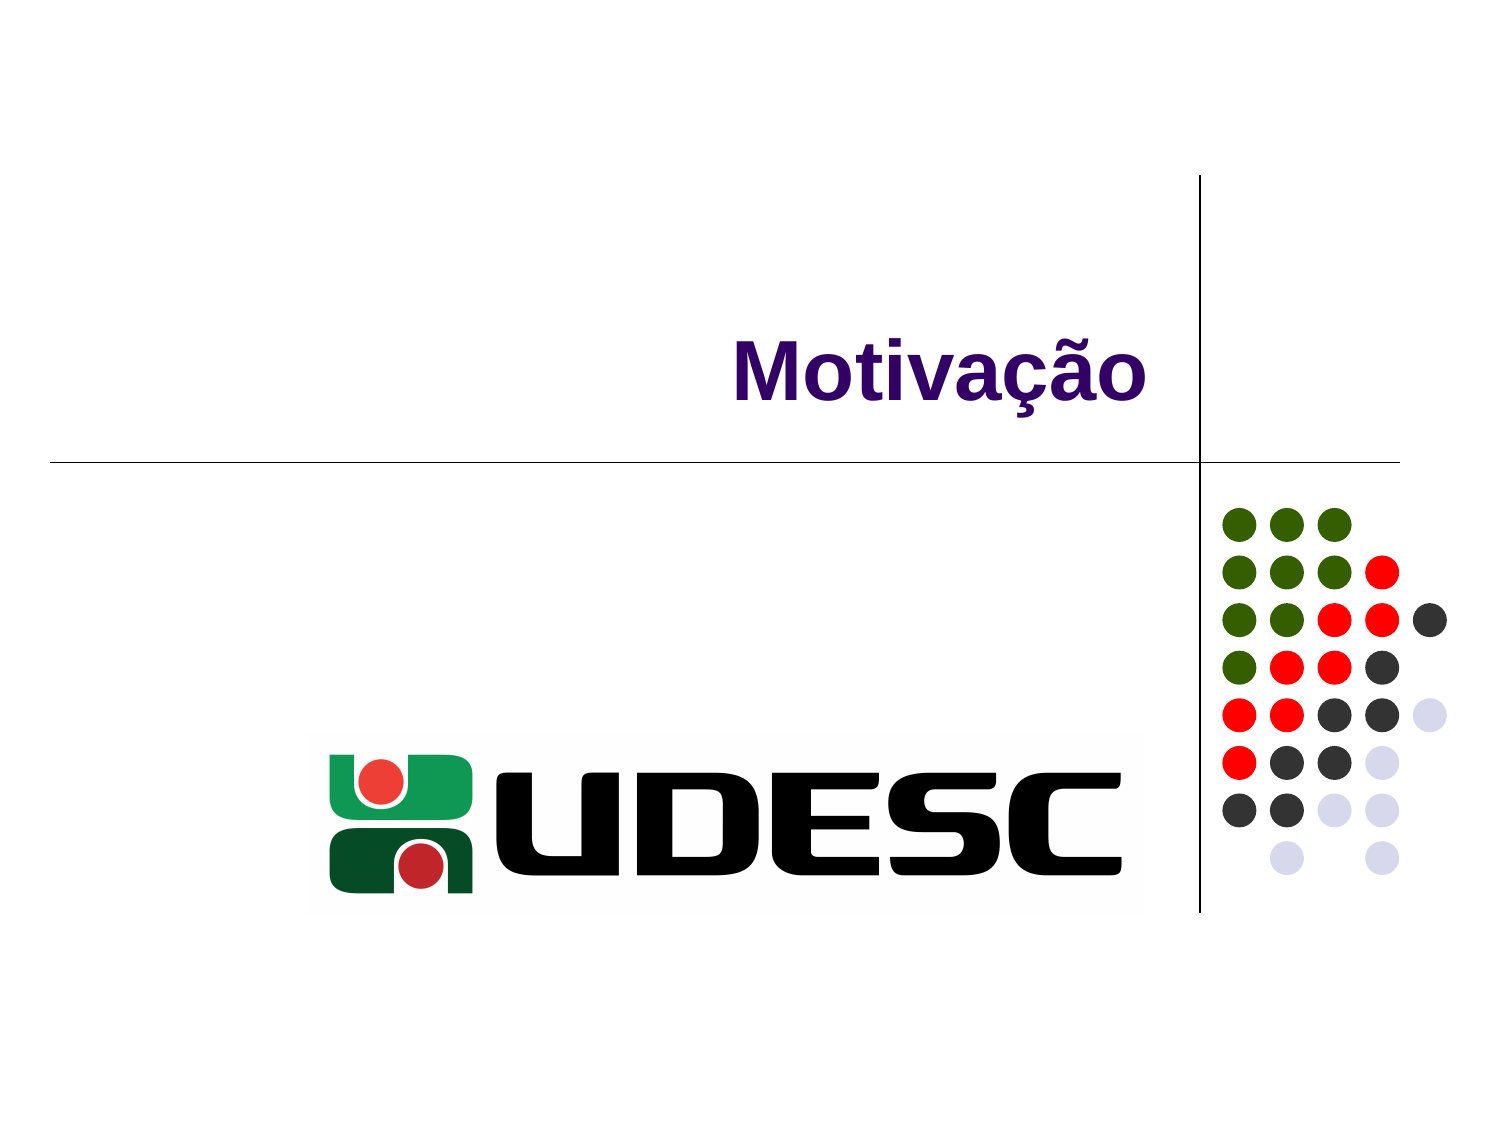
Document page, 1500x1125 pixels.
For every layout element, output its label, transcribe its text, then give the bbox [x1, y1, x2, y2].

title Motivação [51, 76, 1165, 427]
picture [307, 732, 1144, 916]
